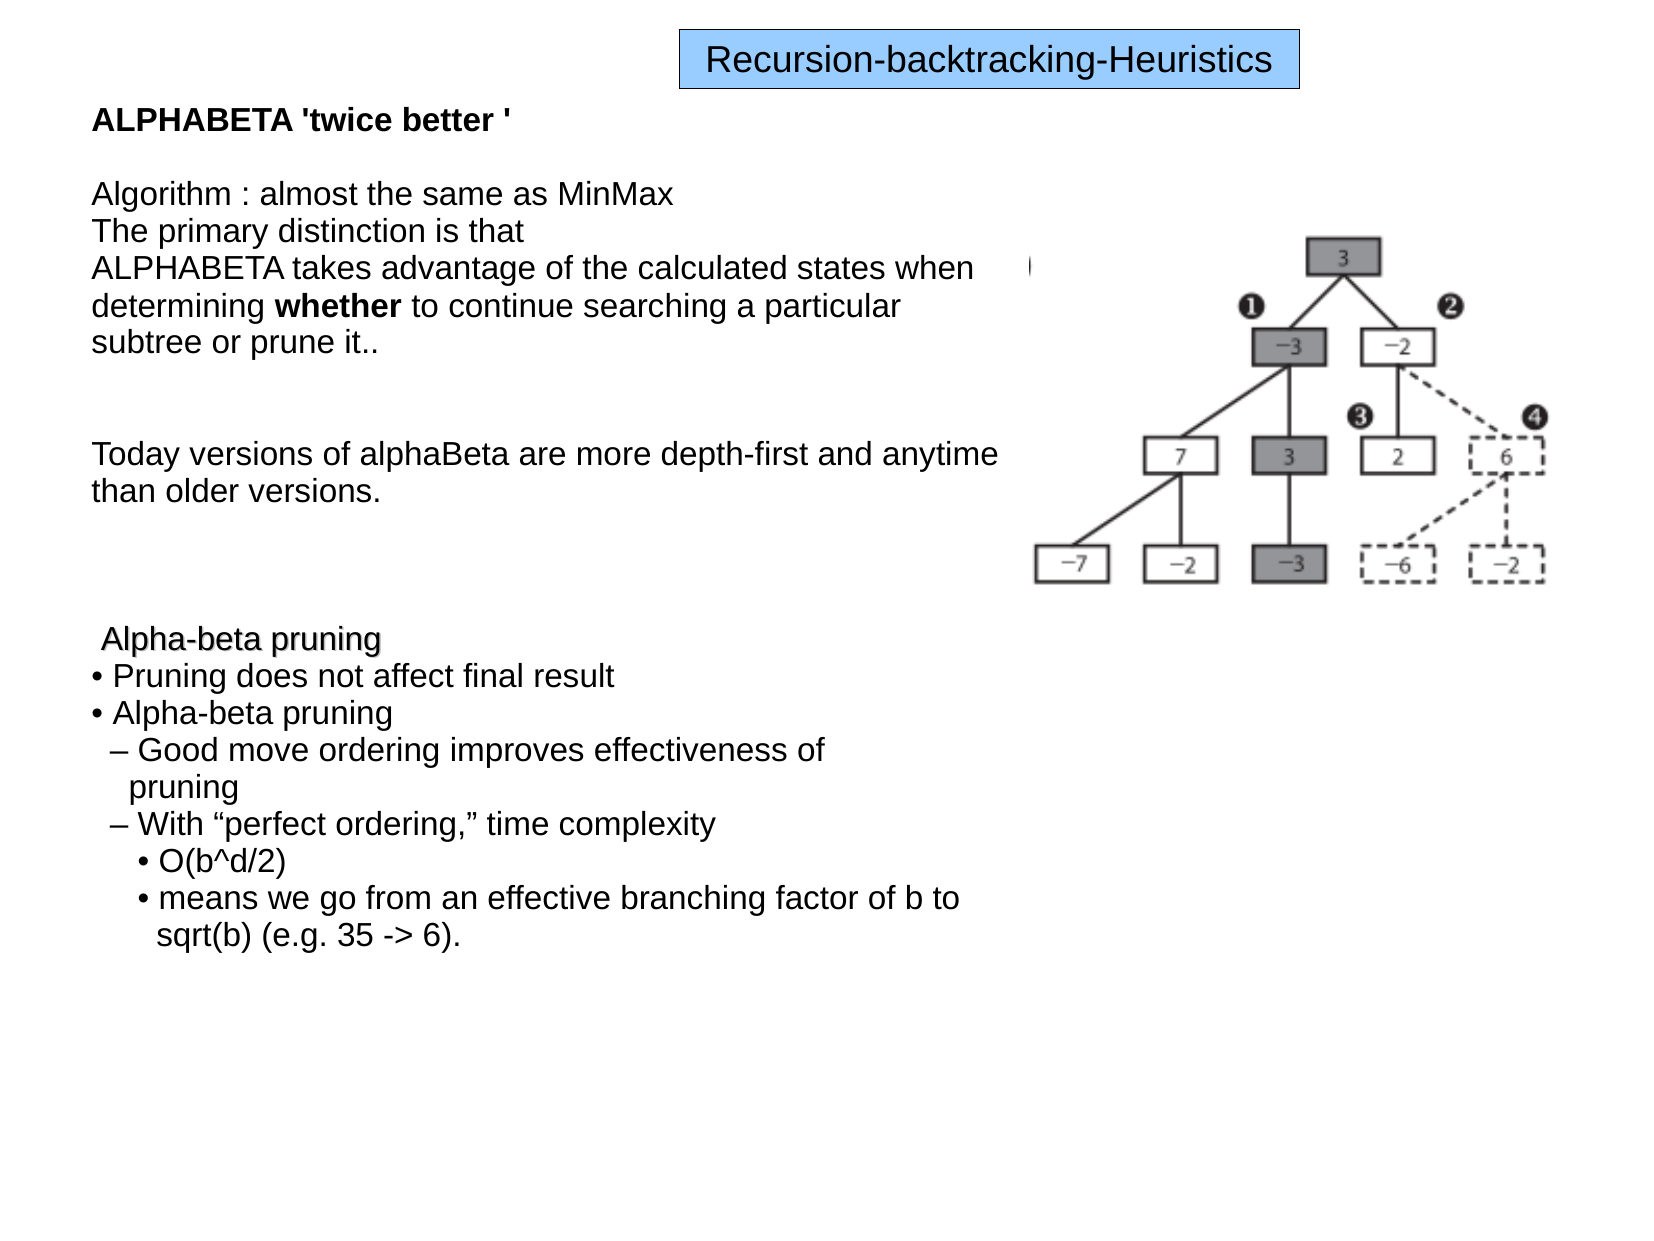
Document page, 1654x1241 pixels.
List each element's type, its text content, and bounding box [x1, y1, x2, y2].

text_box Recursion-backtracking-Heuristics [679, 29, 1300, 89]
text_box ALPHABETA 'twice better ' Algorithm : almost the same as MinMax The primary distinction is that ALPHABETA takes advantage of the calculated states when determining whether to continue searching a particular subtree or prune it.. Today versions of alphaBeta are more depth-first and anytime than older versions. Alpha-beta pruning • Pruning does not affect final result • Alpha-beta pruning – Good move ordering improves effectiveness of pruning – With “perfect ordering,” time complexity • O(b^d/2) • means we go from an effective branching factor of b to sqrt(b) (e.g. 35 -> 6). [76, 94, 1022, 1184]
picture [1029, 186, 1565, 591]
